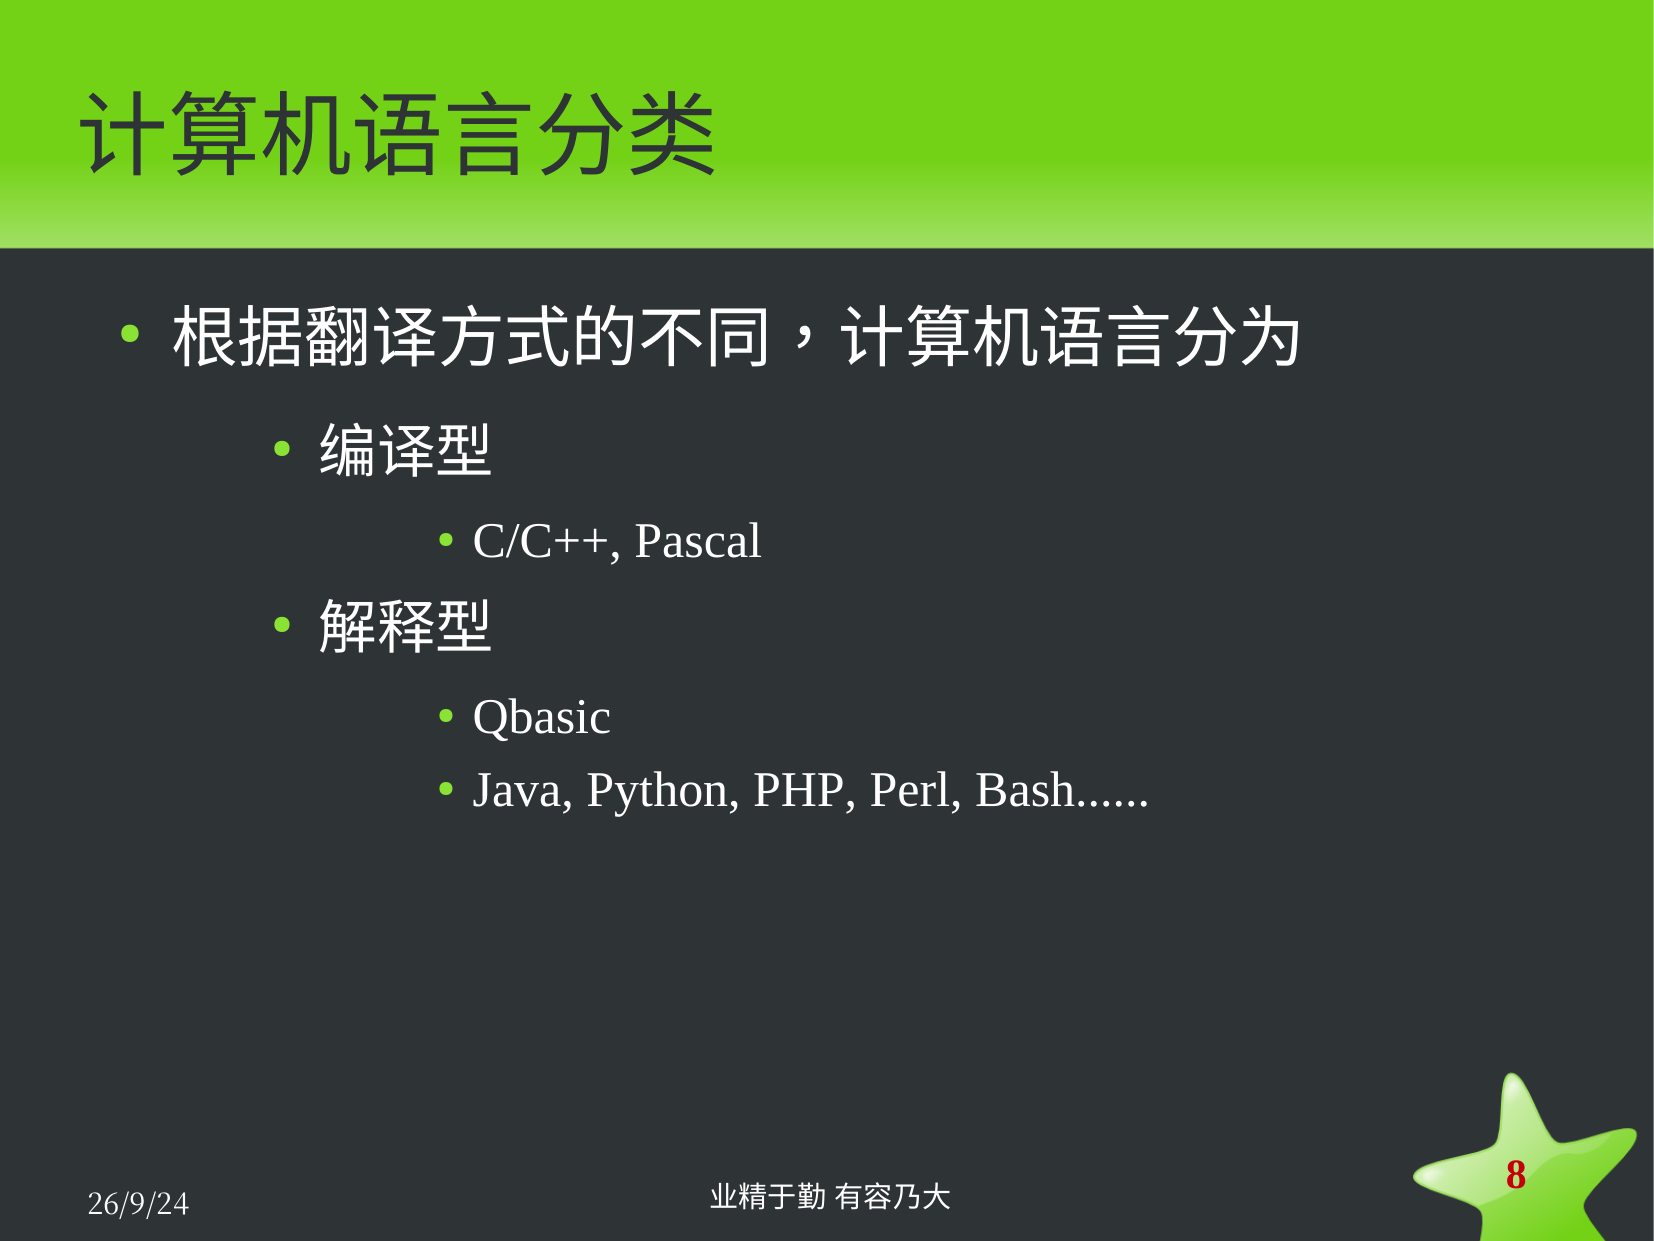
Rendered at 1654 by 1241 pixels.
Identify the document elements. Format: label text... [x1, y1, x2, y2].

title 计算机语言分类 [76, 29, 1565, 237]
picture [0, 0, 1654, 1241]
list 根据翻译方式的不同，计算机语言分为 编译型 C/C++, Pascal 解释型 Qbasic Java, Python, PHP, Perl, Bash...... [82, 290, 1571, 1109]
